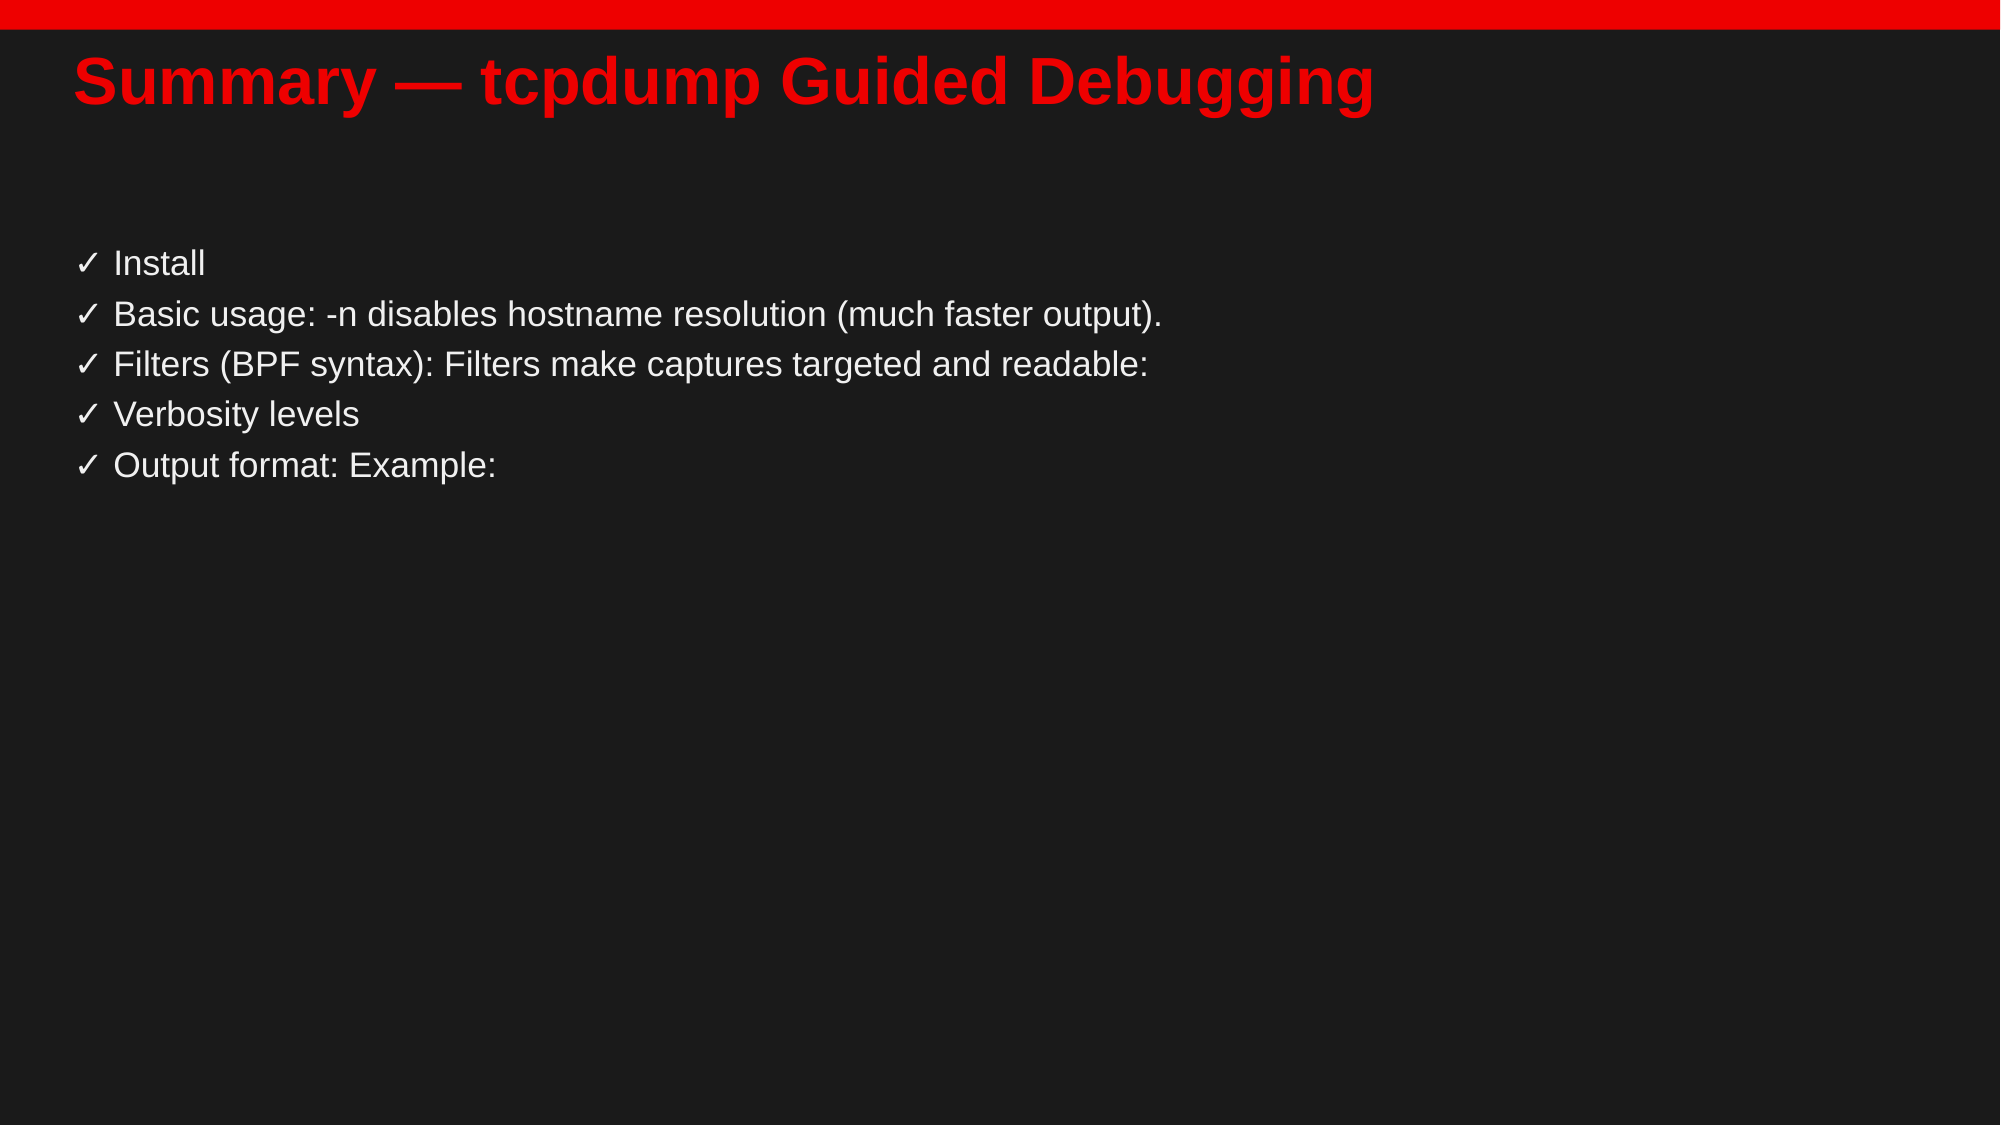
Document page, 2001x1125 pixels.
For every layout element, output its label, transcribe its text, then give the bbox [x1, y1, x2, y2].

text_box [0, 0, 2001, 30]
text_box ✓ Install ✓ Basic usage: -n disables hostname resolution (much faster output). ✓ Filters (BPF syntax): Filters make captures targeted and readable: ✓ Verbosity levels ✓ Output format: Example: [59, 236, 1942, 1037]
text_box Summary — tcpdump Guided Debugging [59, 36, 1942, 208]
